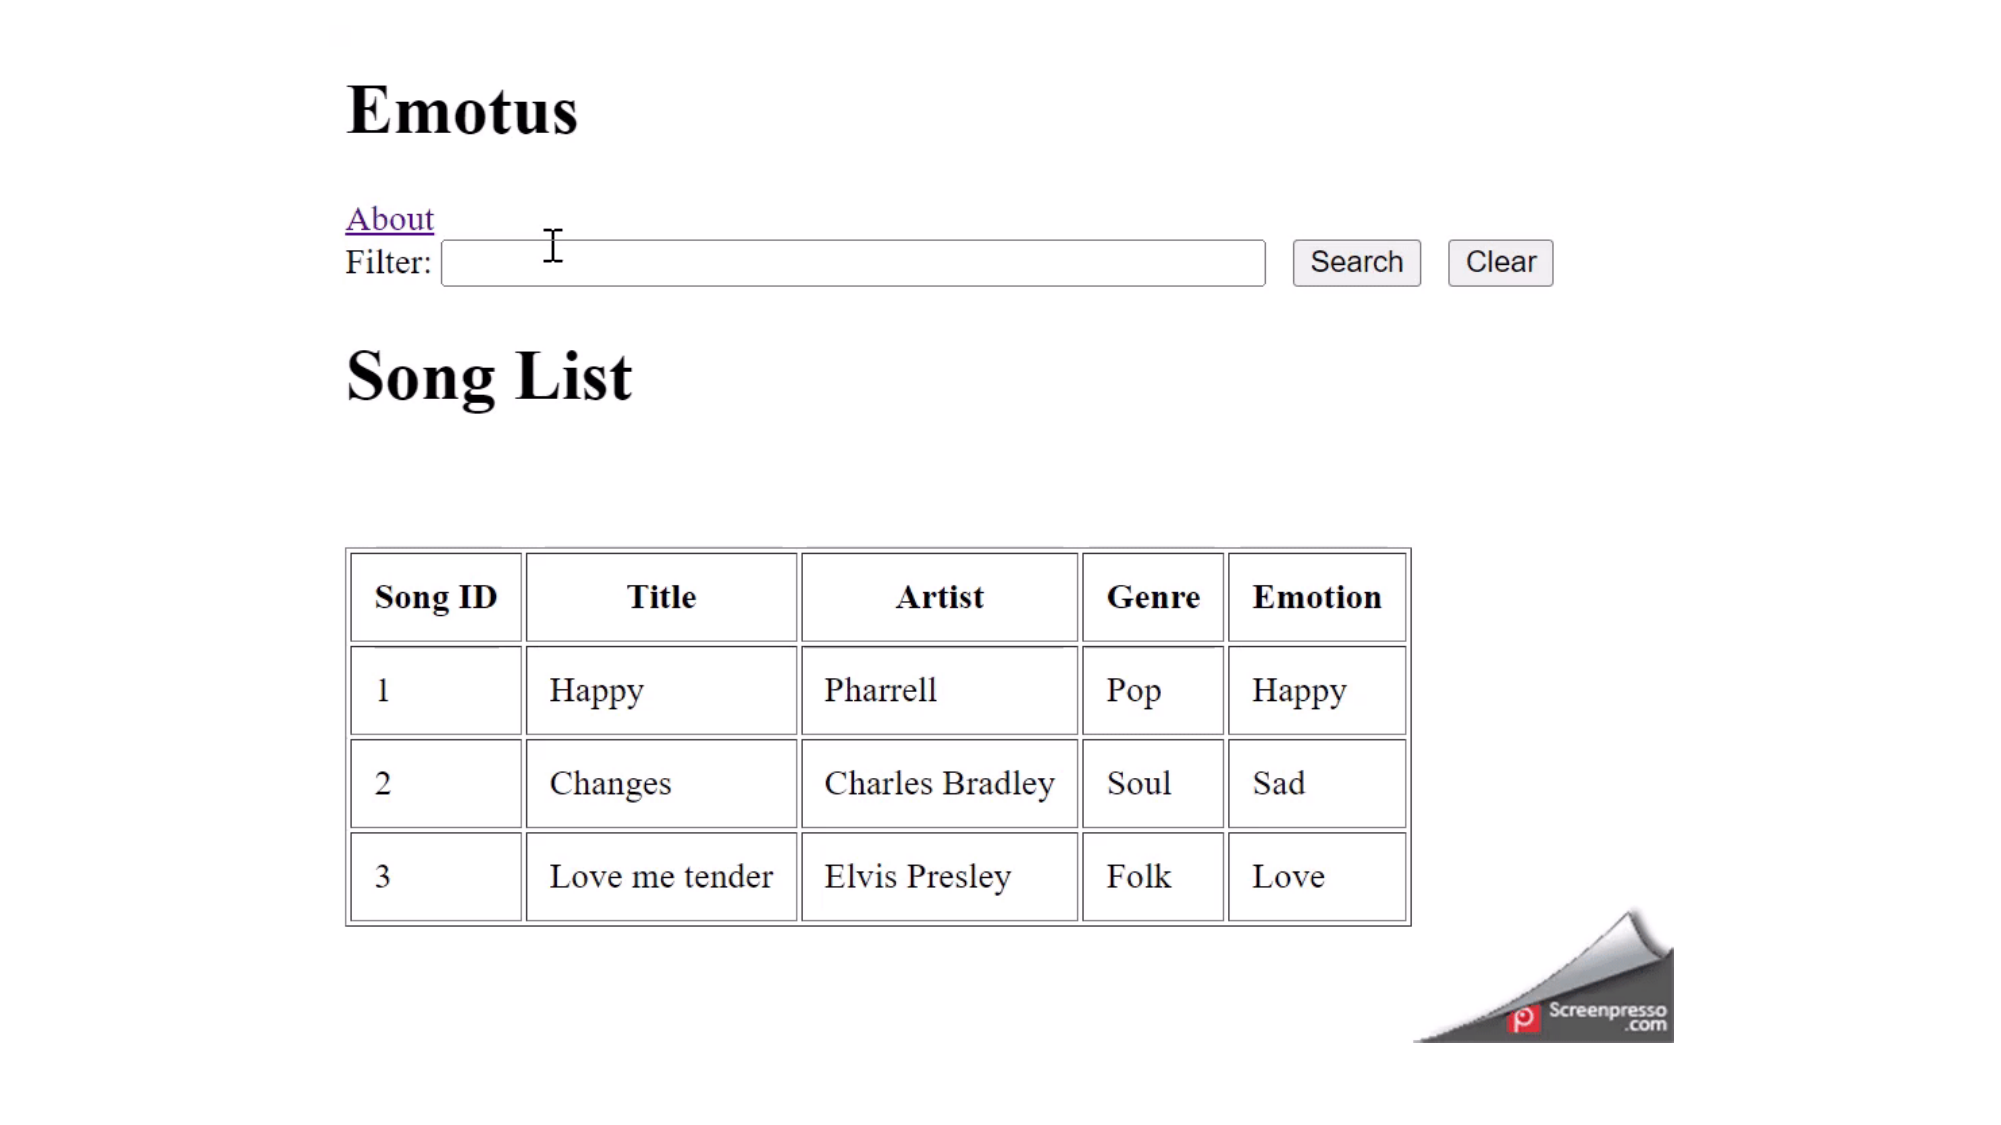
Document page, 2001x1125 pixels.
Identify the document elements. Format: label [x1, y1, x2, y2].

picture [329, 25, 1674, 1043]
